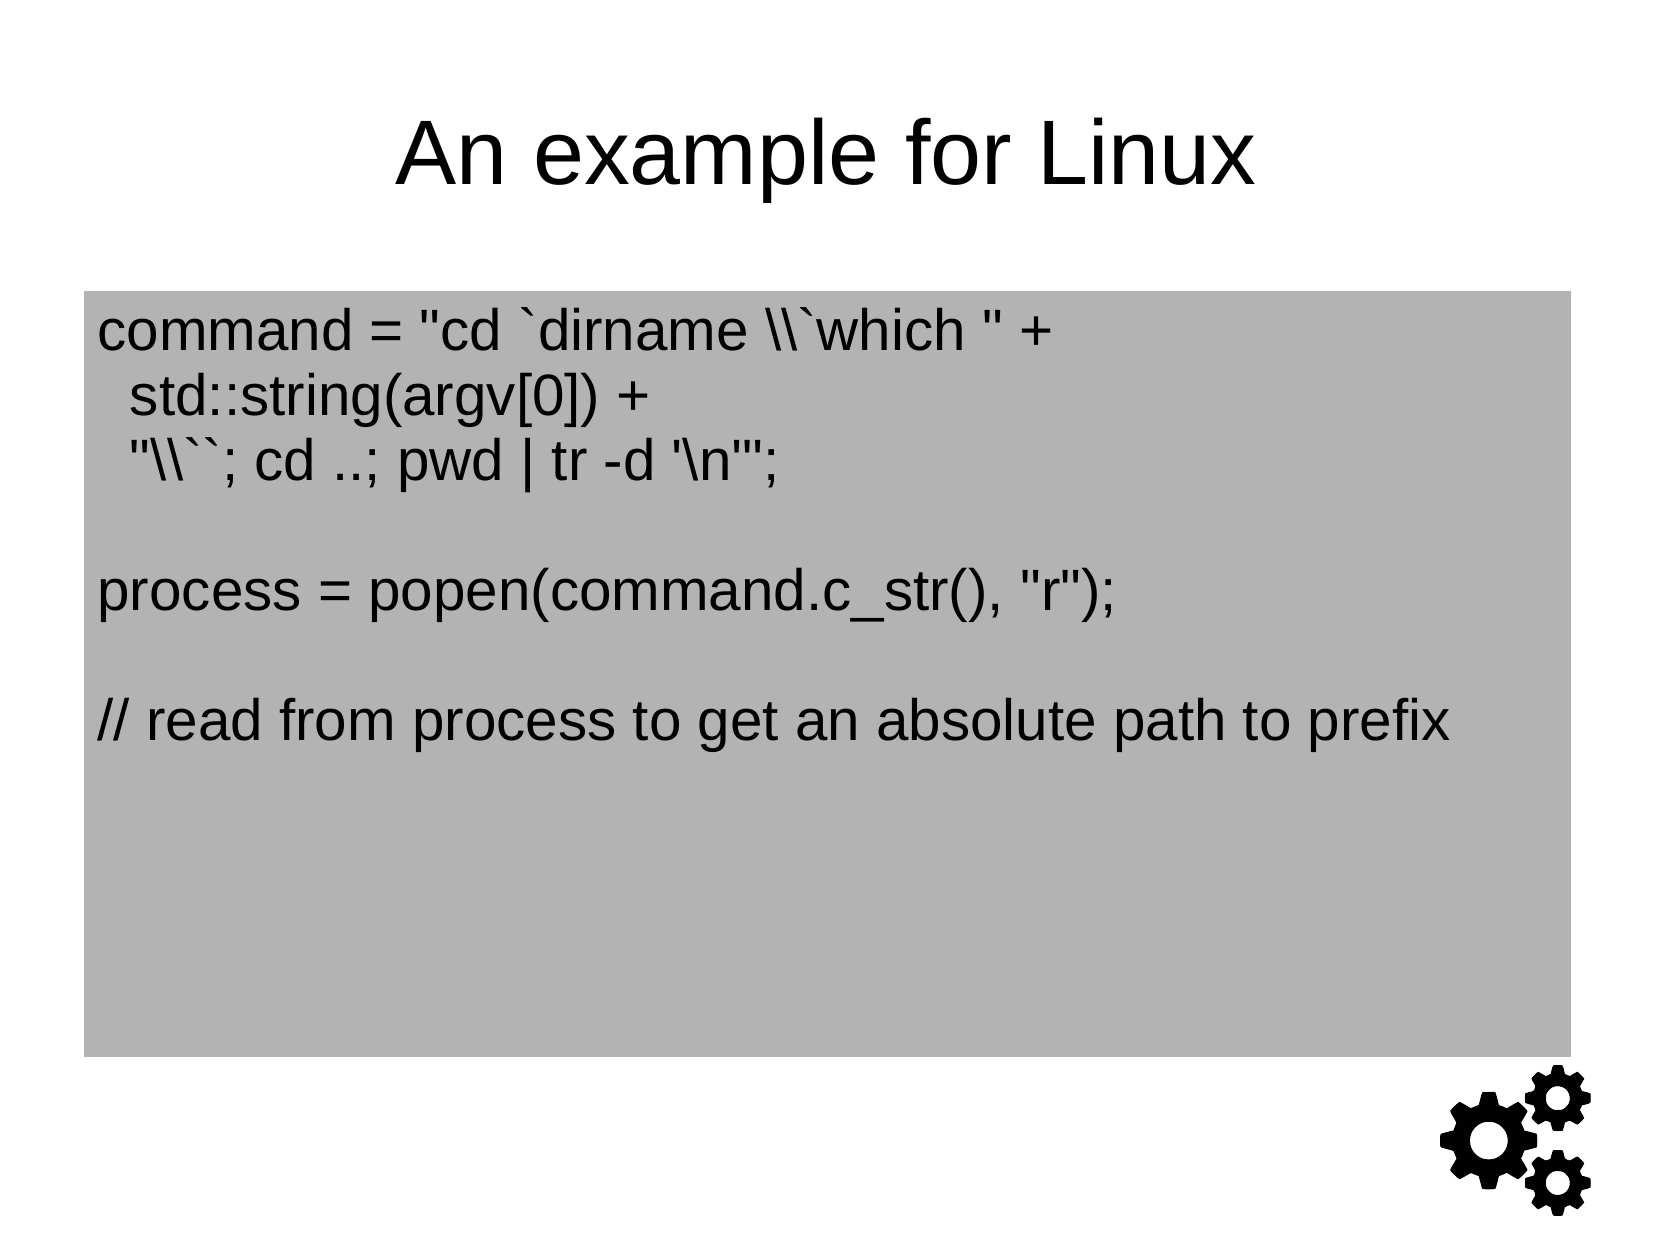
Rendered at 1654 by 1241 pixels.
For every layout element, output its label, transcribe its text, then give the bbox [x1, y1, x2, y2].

title An example for Linux [82, 49, 1571, 257]
table_header command = "cd `dirname \\`which " + std::string(argv[0]) + "\\``; cd ..; pwd | tr -d '\n'"; process = popen(command.c_str(), "r"); // read from process to get an absolute path to prefix [84, 291, 1571, 1057]
picture [1440, 1065, 1591, 1216]
